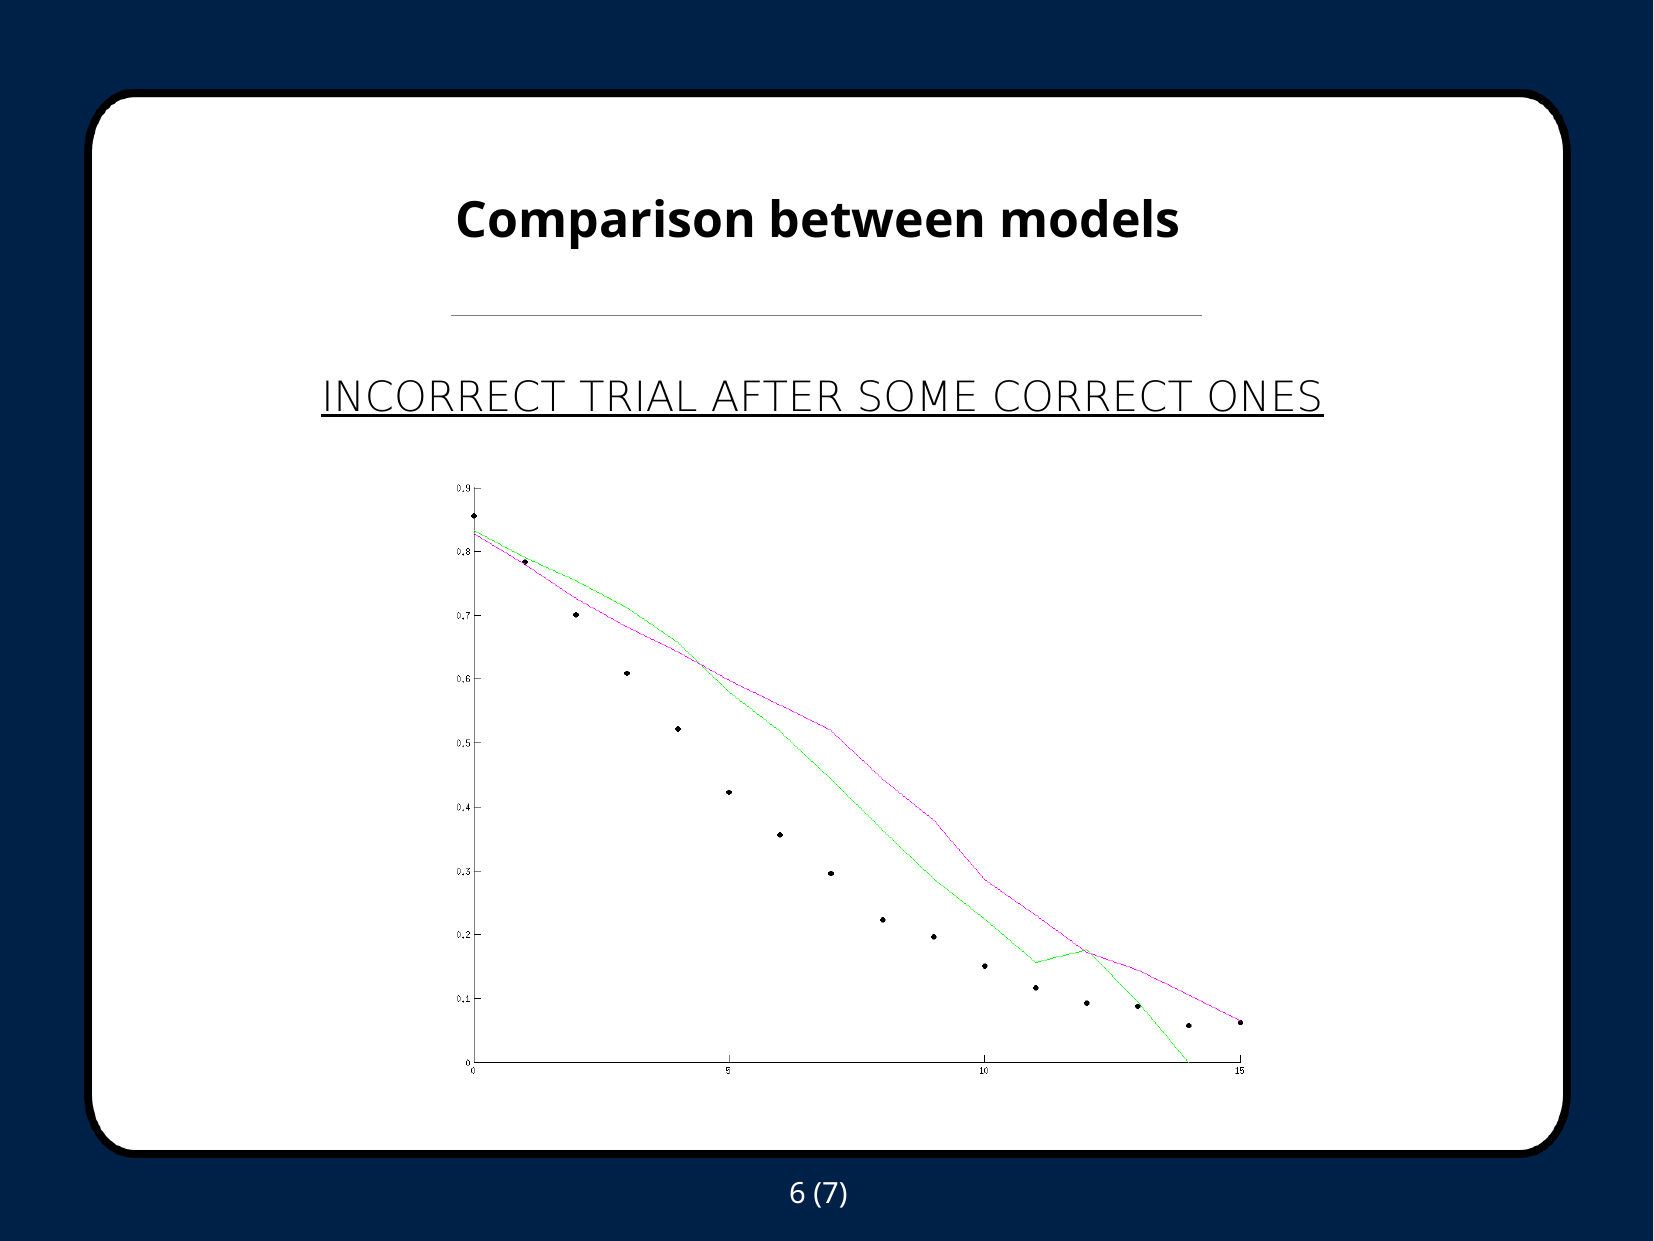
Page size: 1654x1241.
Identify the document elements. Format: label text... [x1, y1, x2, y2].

title INCORRECT TRIAL AFTER SOME CORRECT ONES [207, 372, 1438, 422]
picture [0, 0, 1654, 1241]
title Comparison between models [74, 188, 1562, 247]
title 6 (7) [74, 1170, 1562, 1214]
